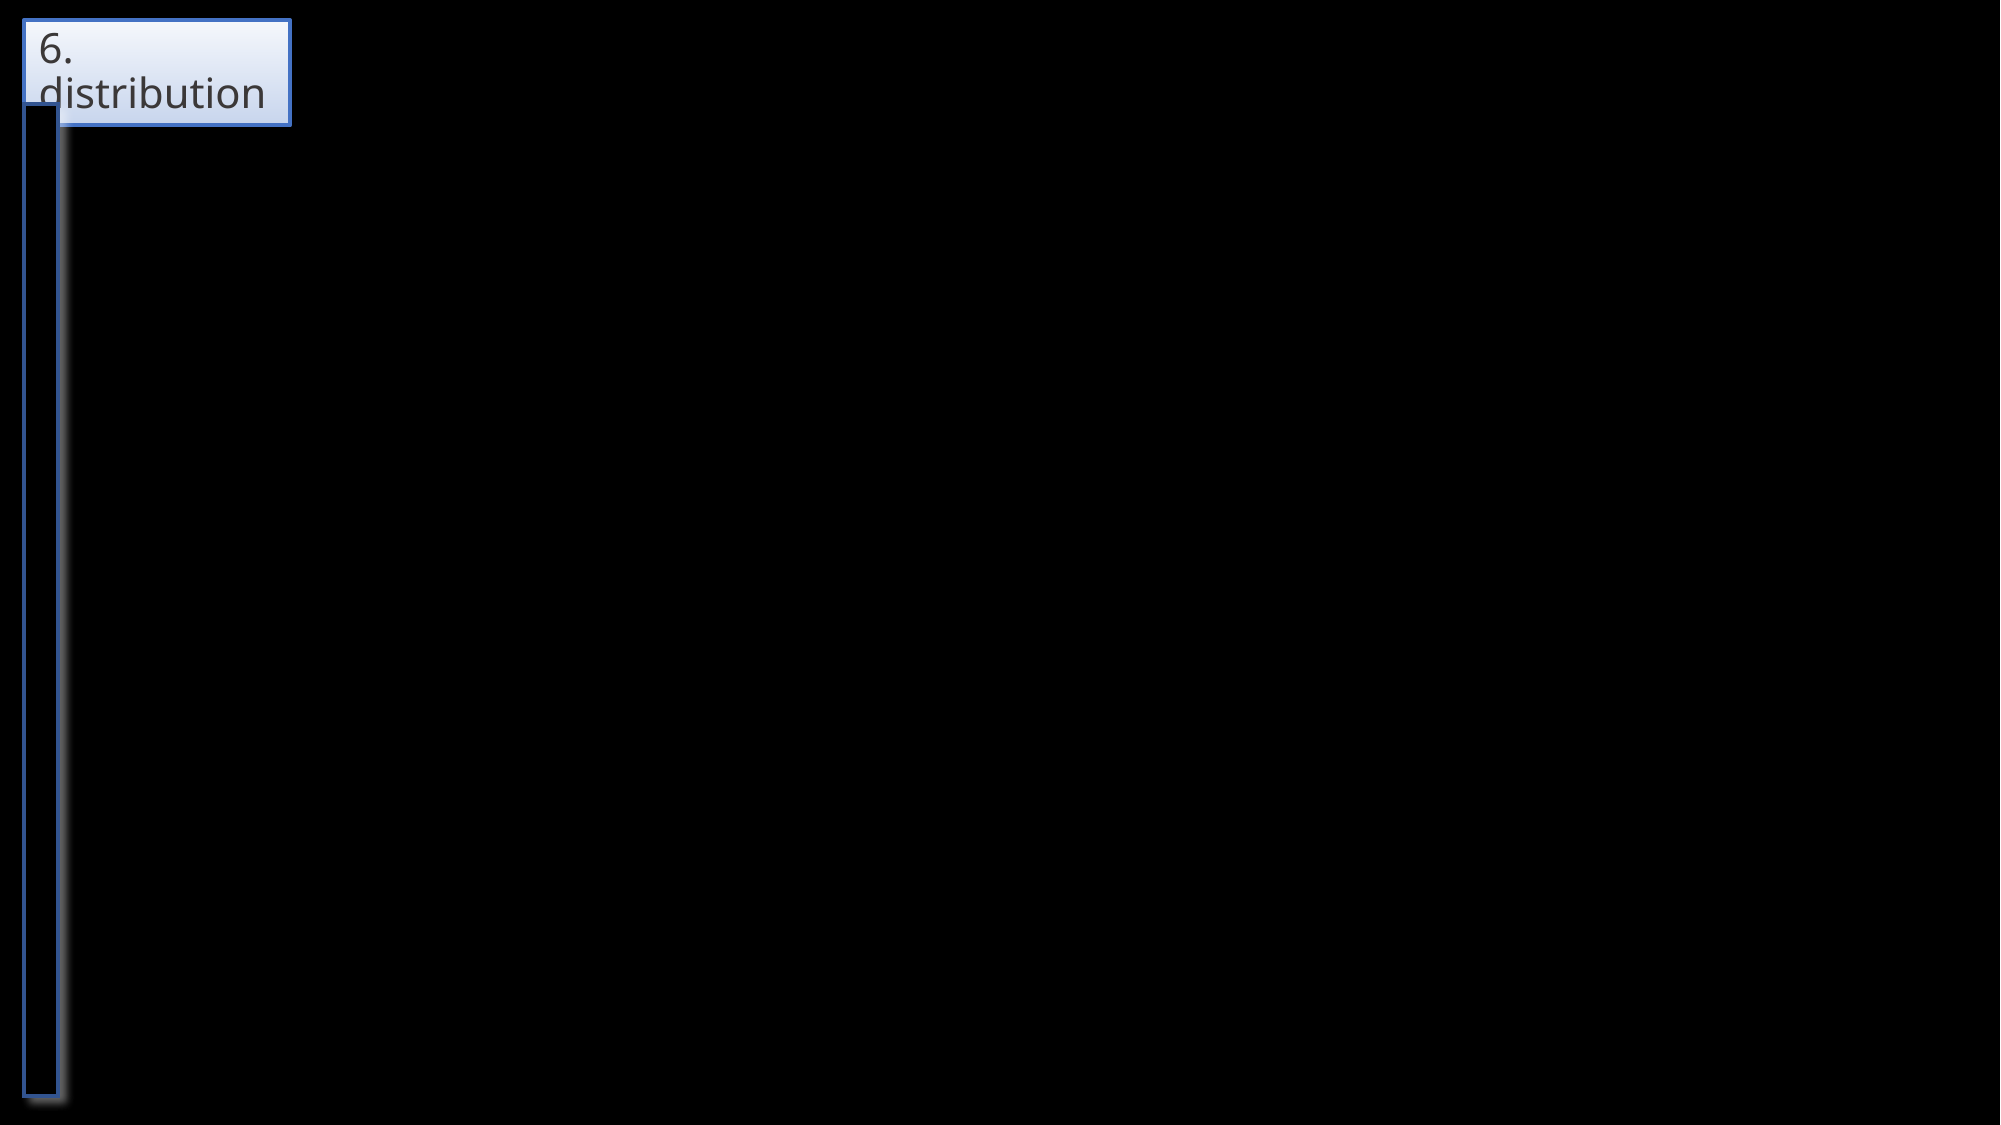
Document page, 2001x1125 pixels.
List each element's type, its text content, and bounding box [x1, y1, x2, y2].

text_box [23, 103, 58, 1096]
title 6. distribution [23, 20, 290, 81]
